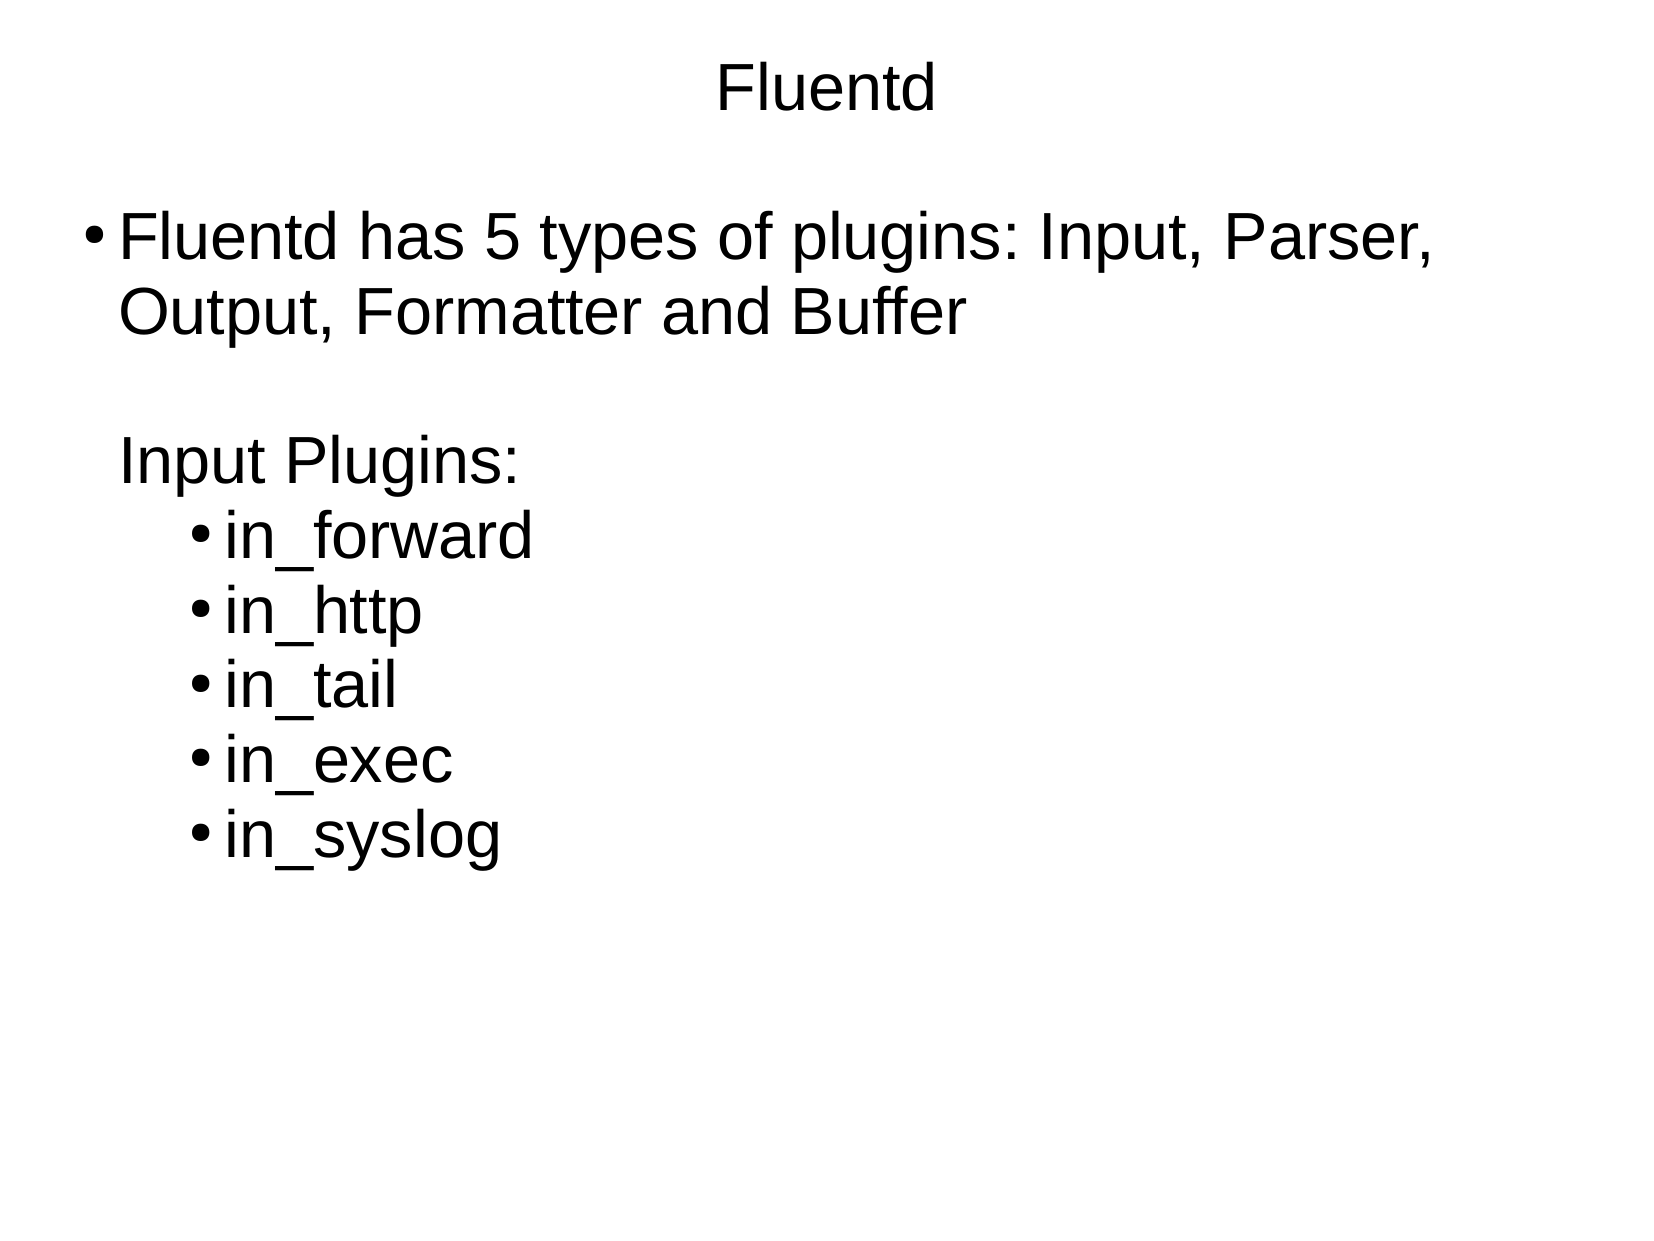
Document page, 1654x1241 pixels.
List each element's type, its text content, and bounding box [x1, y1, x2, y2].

subtitle Fluentd Fluentd has 5 types of plugins: Input, Parser, Output, Formatter and Buffer Input Plugins: in_forward in_http in_tail in_exec in_syslog [82, 49, 1571, 1010]
